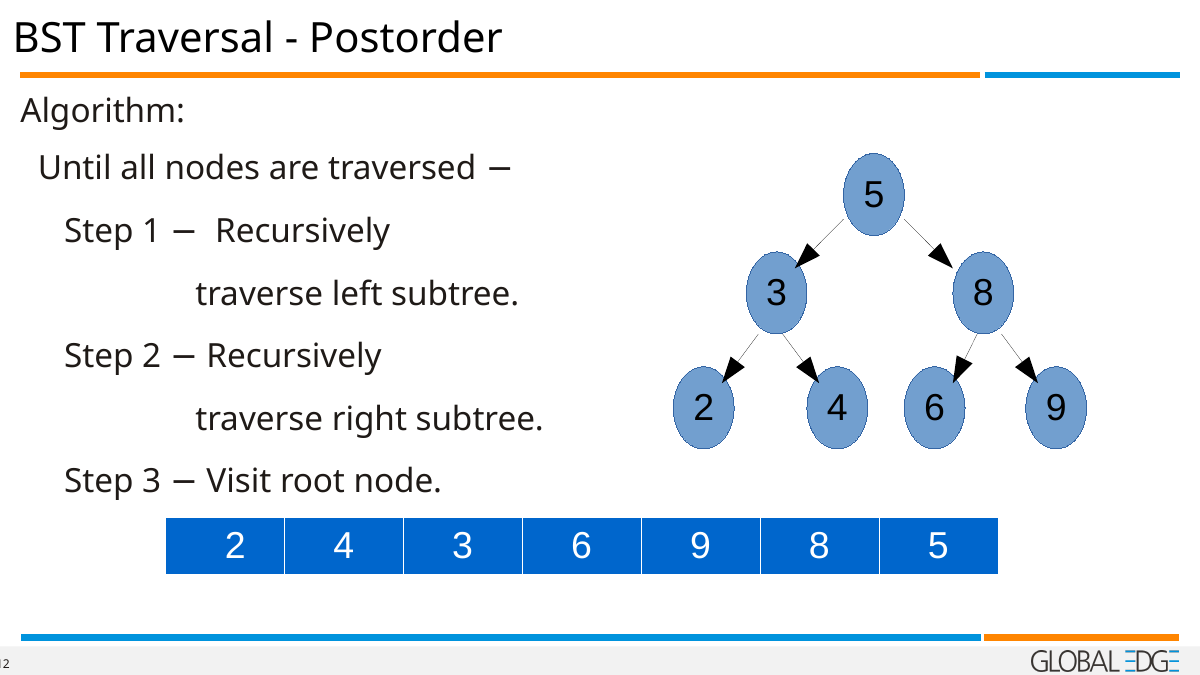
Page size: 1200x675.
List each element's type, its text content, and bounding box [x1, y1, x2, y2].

picture [1031, 650, 1179, 672]
text_box 3 [746, 251, 807, 334]
table_header 2 [166, 518, 284, 574]
text_box 6 [904, 366, 966, 449]
text_box 9 [1025, 366, 1087, 449]
table_header 8 [761, 518, 879, 574]
text_box 4 [806, 366, 868, 449]
text_box 2 [673, 366, 735, 449]
list Algorithm: Until all nodes are traversed − Step 1 − Recursively traverse left subtree. Step 2 − Recursively traverse right subtree. Step 3 − Visit root node. [20, 87, 1179, 628]
table_header 9 [642, 518, 760, 574]
table_header 3 [404, 518, 522, 574]
table_header 6 [523, 518, 641, 574]
text_box 5 [843, 153, 905, 236]
title BST Traversal - Postorder [12, 9, 1088, 63]
table_header 5 [880, 518, 998, 574]
table_header 4 [285, 518, 403, 574]
text_box 8 [952, 251, 1014, 334]
